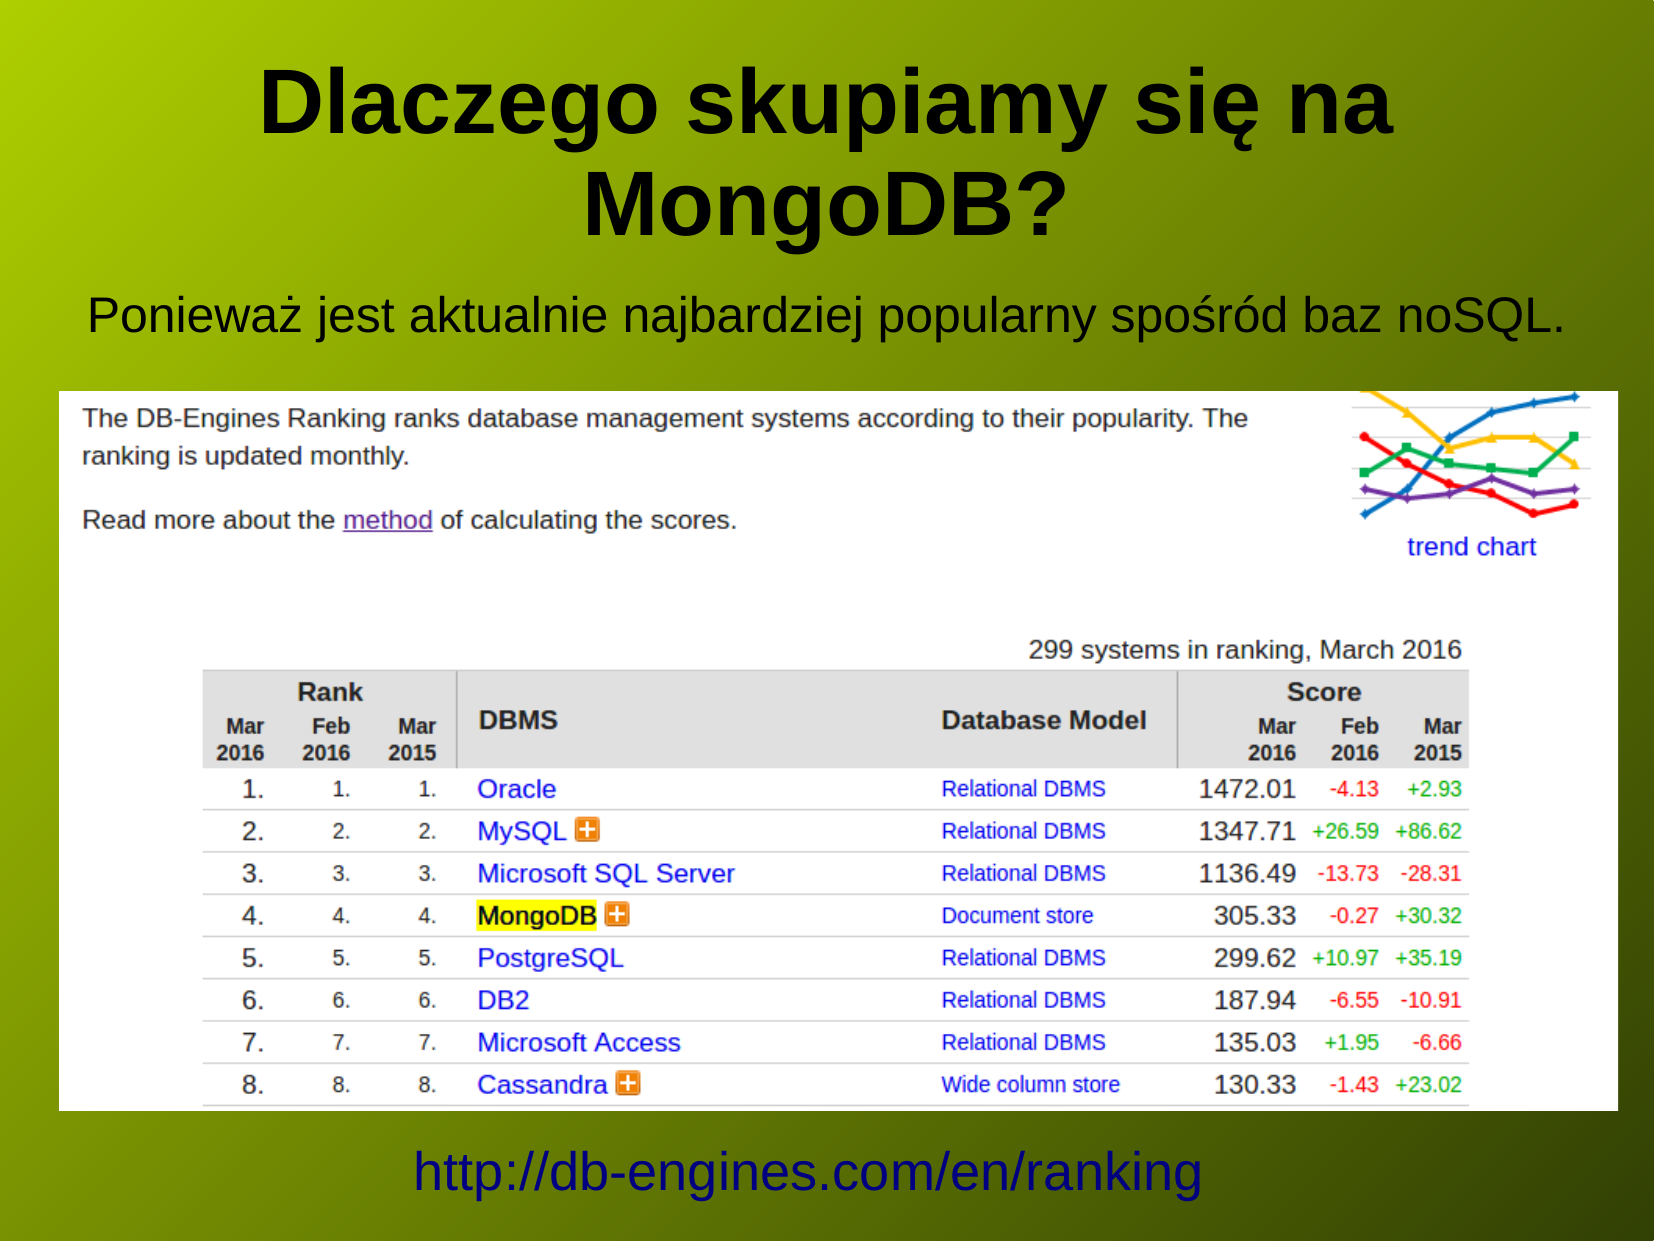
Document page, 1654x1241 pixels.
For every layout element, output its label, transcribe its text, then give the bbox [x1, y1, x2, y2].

text_box http://db-engines.com/en/ranking [307, 1133, 1312, 1209]
subtitle [59, 408, 1619, 1111]
title Dlaczego skupiamy się na MongoDB? [82, 49, 1571, 257]
text_box Ponieważ jest aktualnie najbardziej popularny spośród baz noSQL. [0, 279, 1654, 408]
